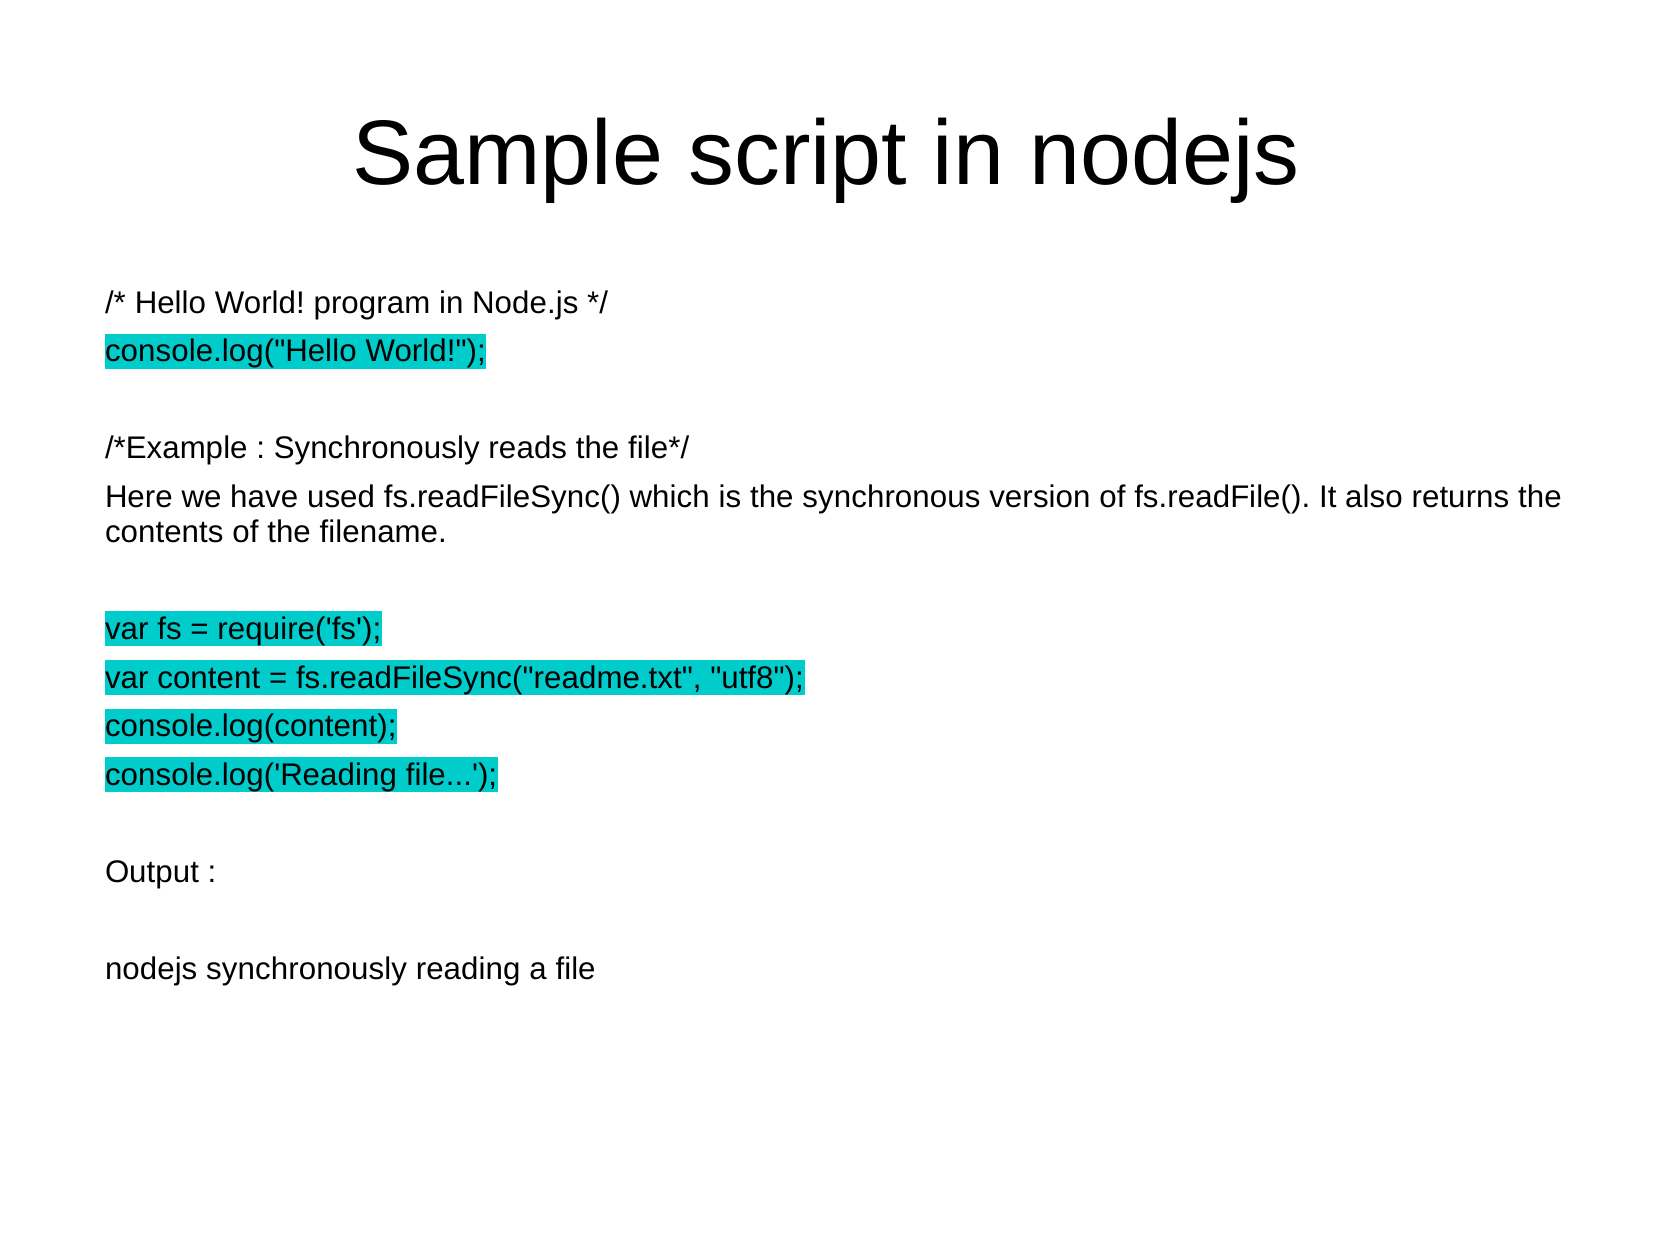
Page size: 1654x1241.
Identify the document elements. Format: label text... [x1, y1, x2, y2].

title Sample script in nodejs [82, 49, 1571, 257]
list /* Hello World! program in Node.js */ console.log("Hello World!"); /*Example : Synchronously reads the file*/ Here we have used fs.readFileSync() which is the synchronous version of fs.readFile(). It also returns the contents of the filename. var fs = require('fs'); var content = fs.readFileSync("readme.txt", "utf8"); console.log(content); console.log('Reading file...'); Output : nodejs synchronously reading a file [105, 285, 1594, 1005]
